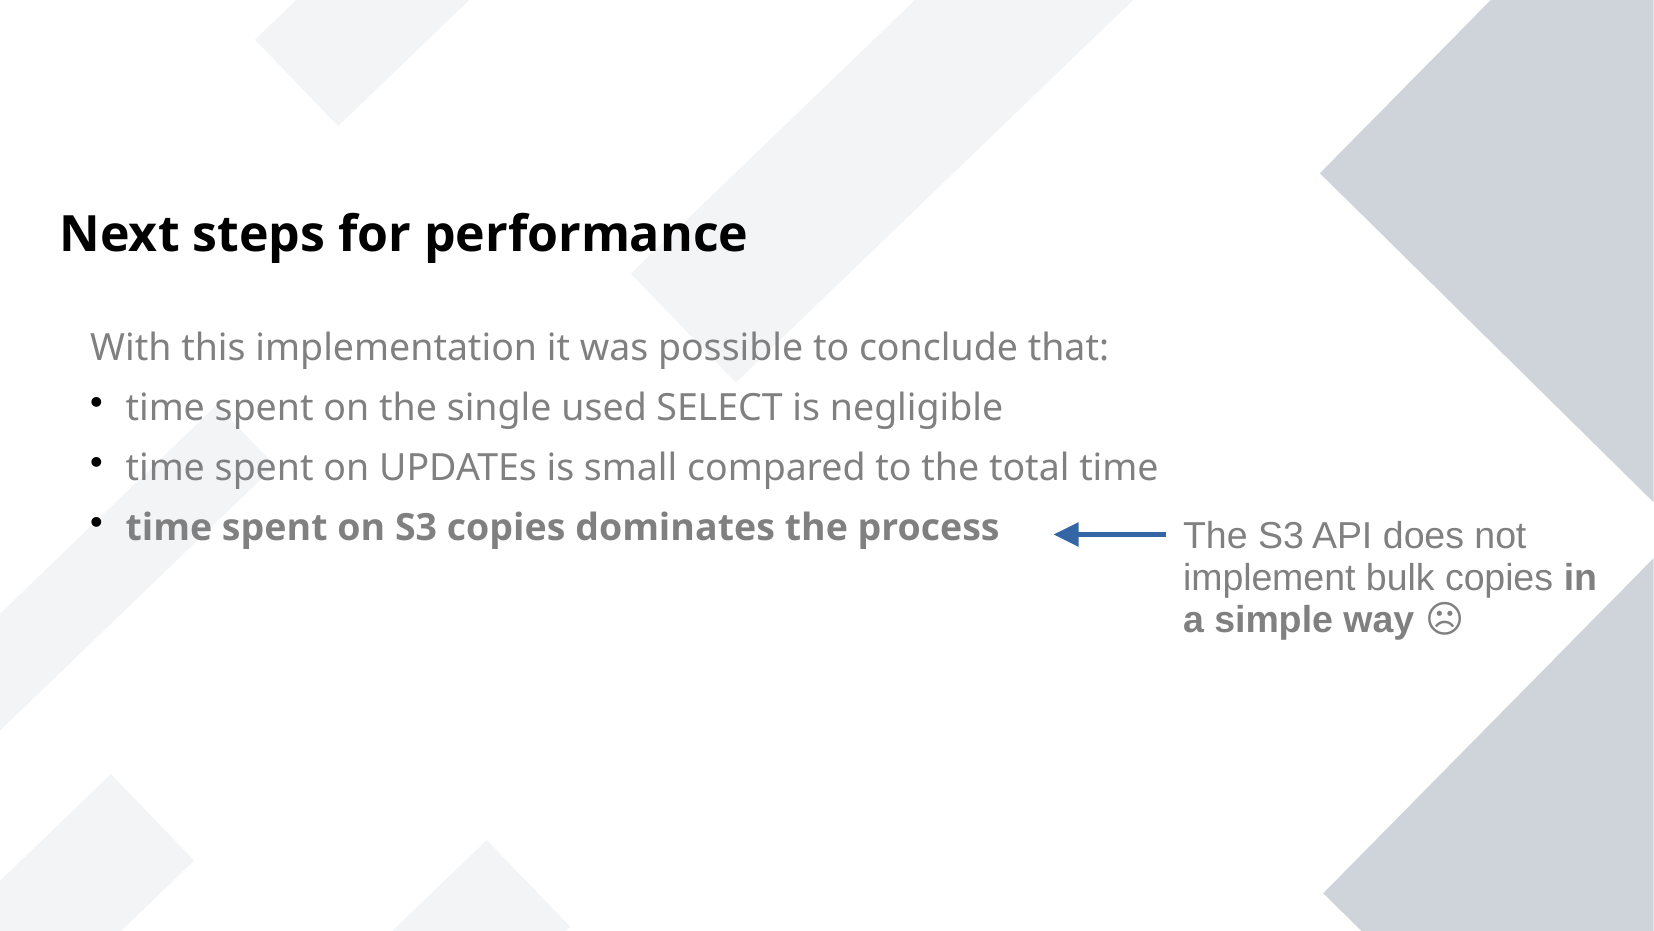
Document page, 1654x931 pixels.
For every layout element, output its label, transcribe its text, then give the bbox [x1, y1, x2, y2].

text_box Next steps for performance [44, 193, 1013, 301]
text_box With this implementation it was possible to conclude that: time spent on the single used SELECT is negligible time spent on UPDATEs is small compared to the total time time spent on S3 copies dominates the process [75, 315, 1426, 644]
text_box The S3 API does not implement bulk copies in a simple way ☹ [1168, 506, 1619, 760]
